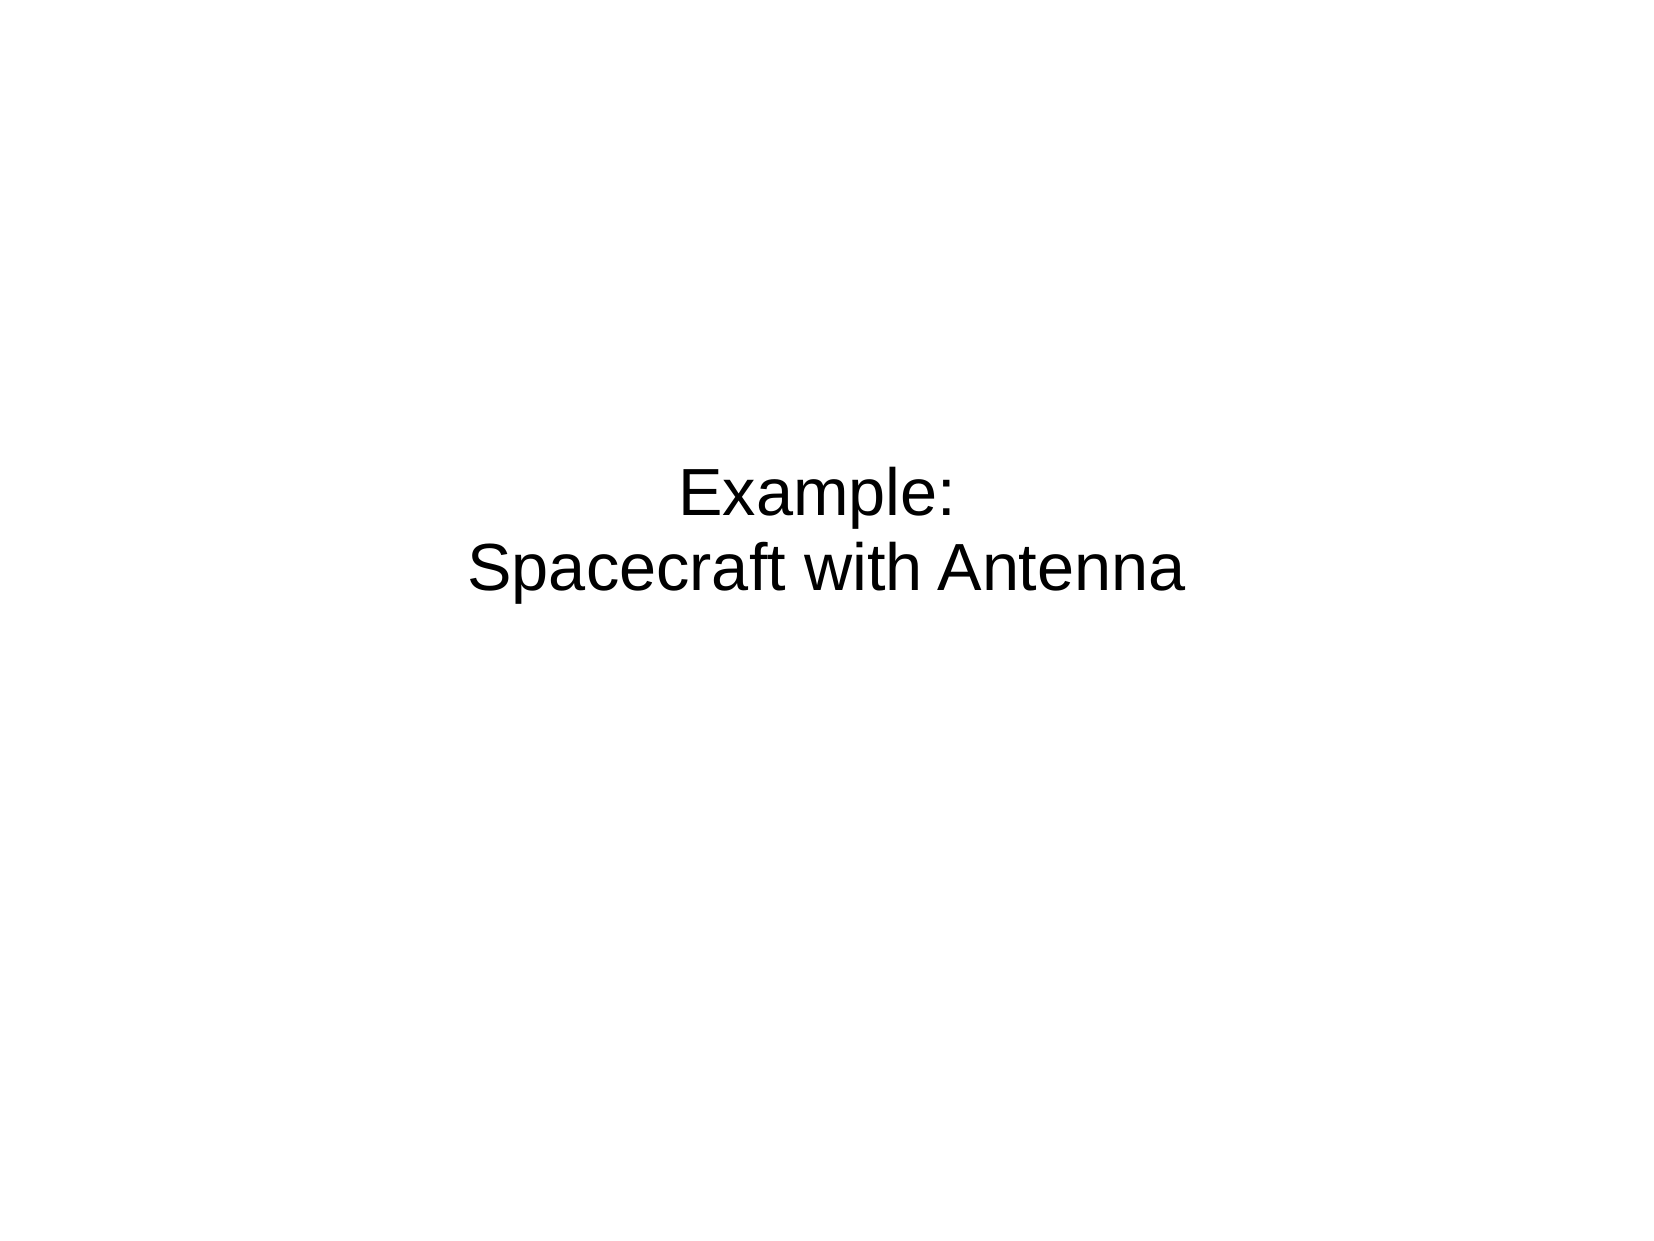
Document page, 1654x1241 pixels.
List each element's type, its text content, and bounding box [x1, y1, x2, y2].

subtitle Example: Spacecraft with Antenna [82, 49, 1571, 1010]
